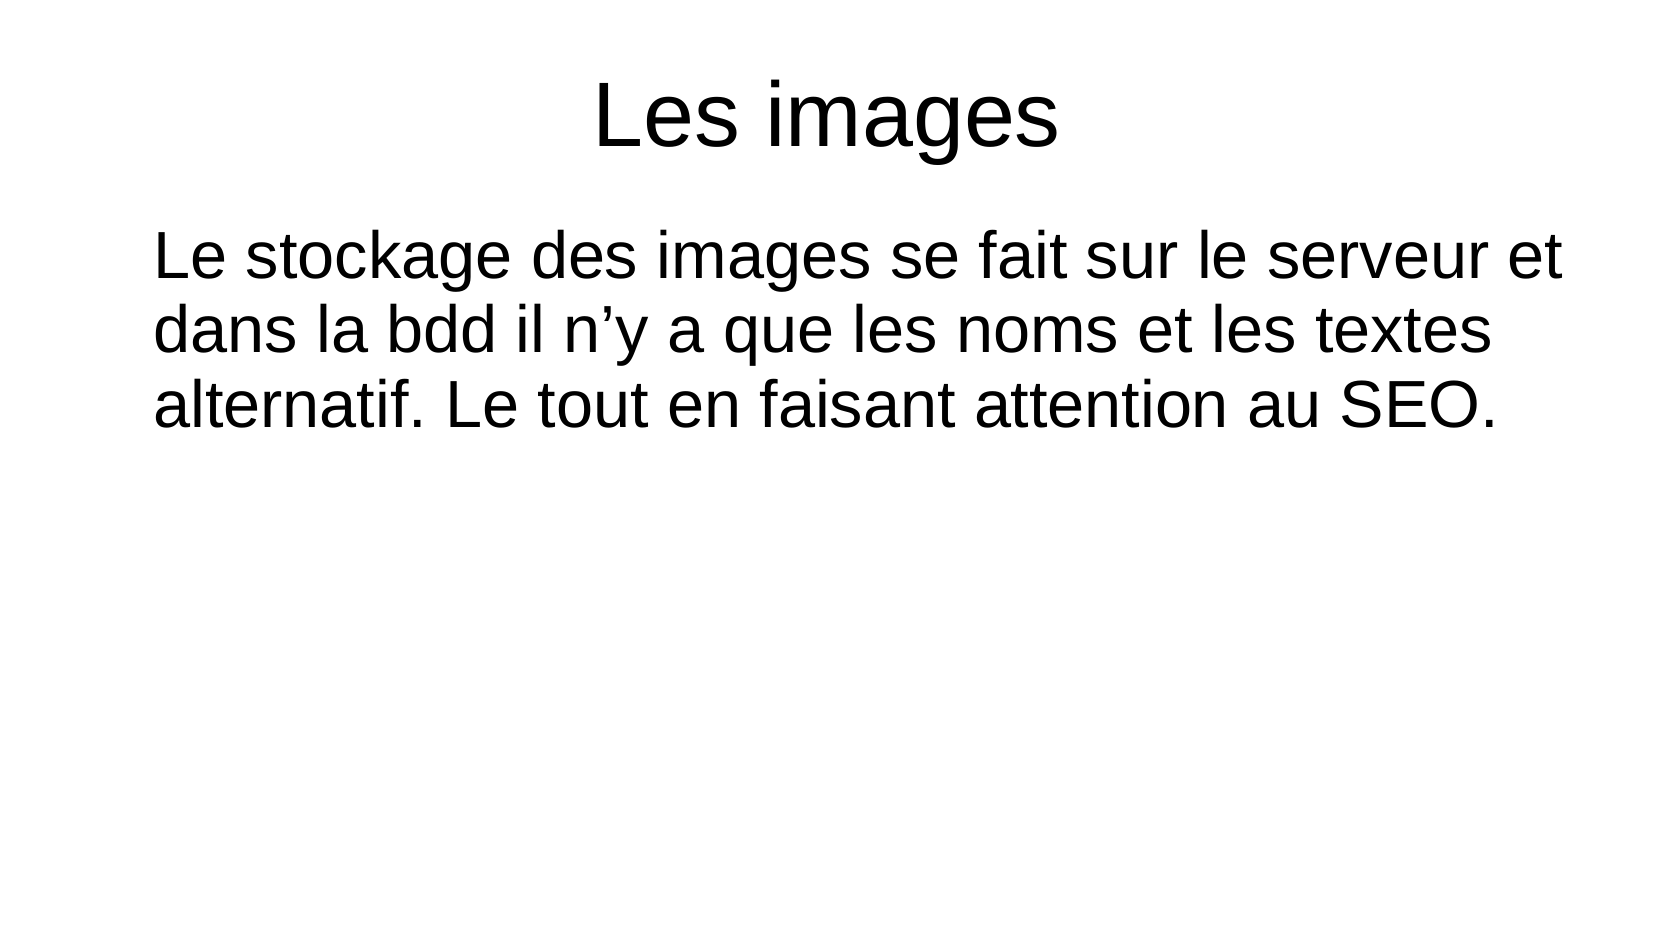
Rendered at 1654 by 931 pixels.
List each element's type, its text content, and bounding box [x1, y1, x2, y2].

list Le stockage des images se fait sur le serveur et dans la bdd il n’y a que les noms et les textes alternatif. Le tout en faisant attention au SEO. [82, 217, 1571, 758]
title Les images [82, 37, 1571, 193]
